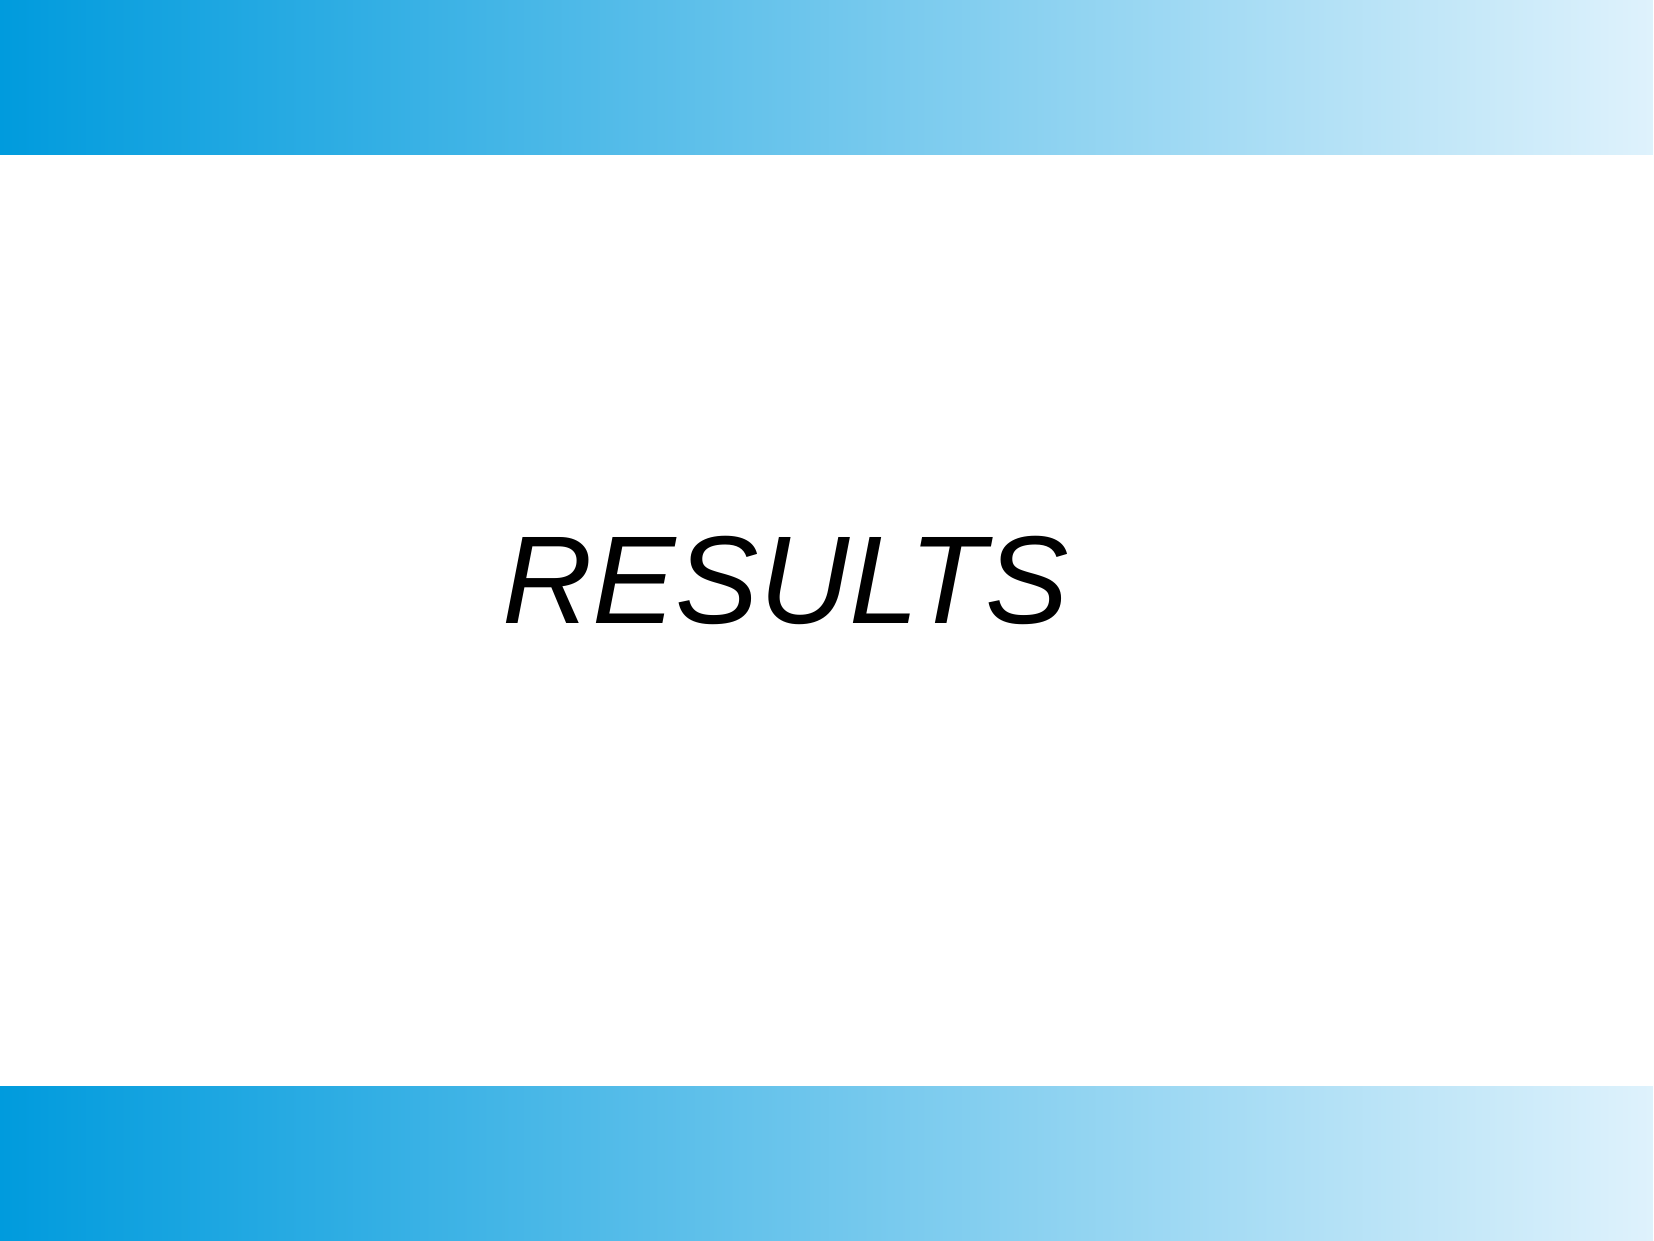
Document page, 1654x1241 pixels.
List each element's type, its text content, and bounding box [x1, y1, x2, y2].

title RESULTS [41, 510, 1531, 650]
